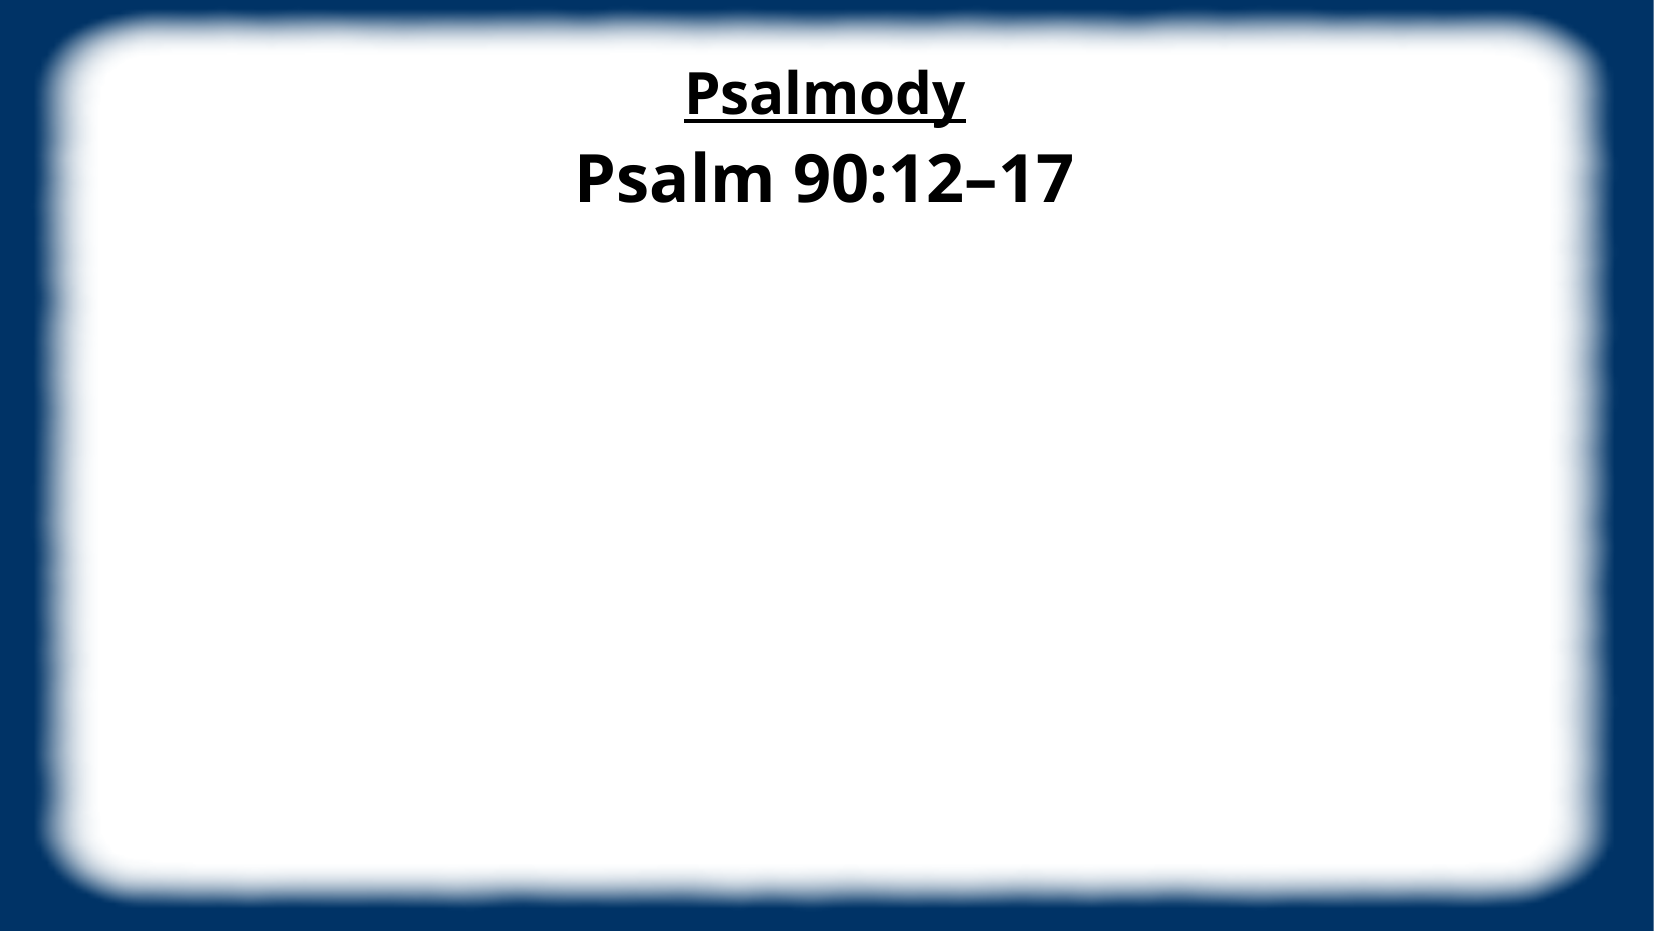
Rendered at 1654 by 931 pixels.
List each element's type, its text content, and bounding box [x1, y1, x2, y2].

picture [0, 0, 1654, 931]
text_box Psalmody Psalm 90:12–17 [105, 45, 1546, 256]
